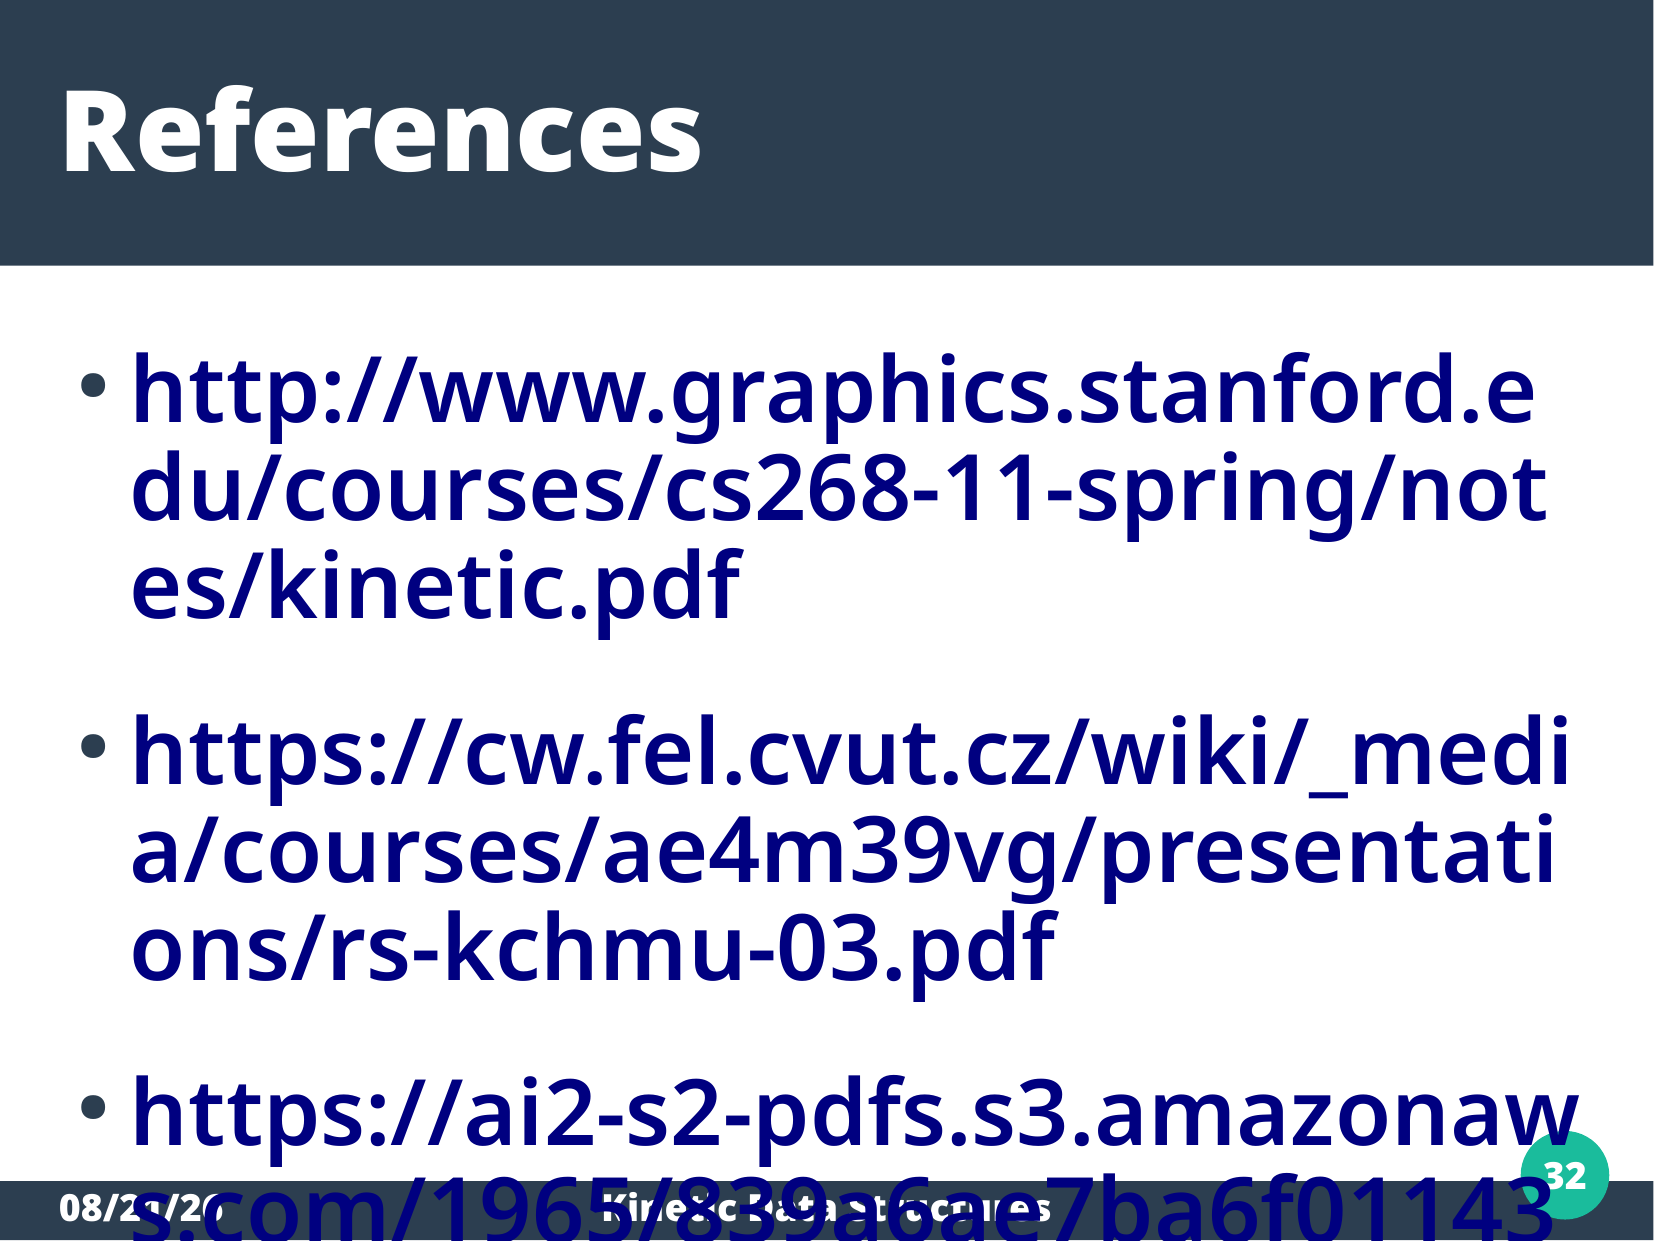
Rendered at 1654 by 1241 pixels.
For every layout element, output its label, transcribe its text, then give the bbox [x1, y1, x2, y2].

list http://www.graphics.stanford.edu/courses/cs268-11-spring/notes/kinetic.pdf https://cw.fel.cvut.cz/wiki/_media/courses/ae4m39vg/presentations/rs-kchmu-03.pdf https://ai2-s2-pdfs.s3.amazonaws.com/1965/839a6ae7ba6f01143d8ba1891cab4e1d3ae9.pdf [59, 324, 1595, 1152]
title References [59, 49, 1595, 207]
